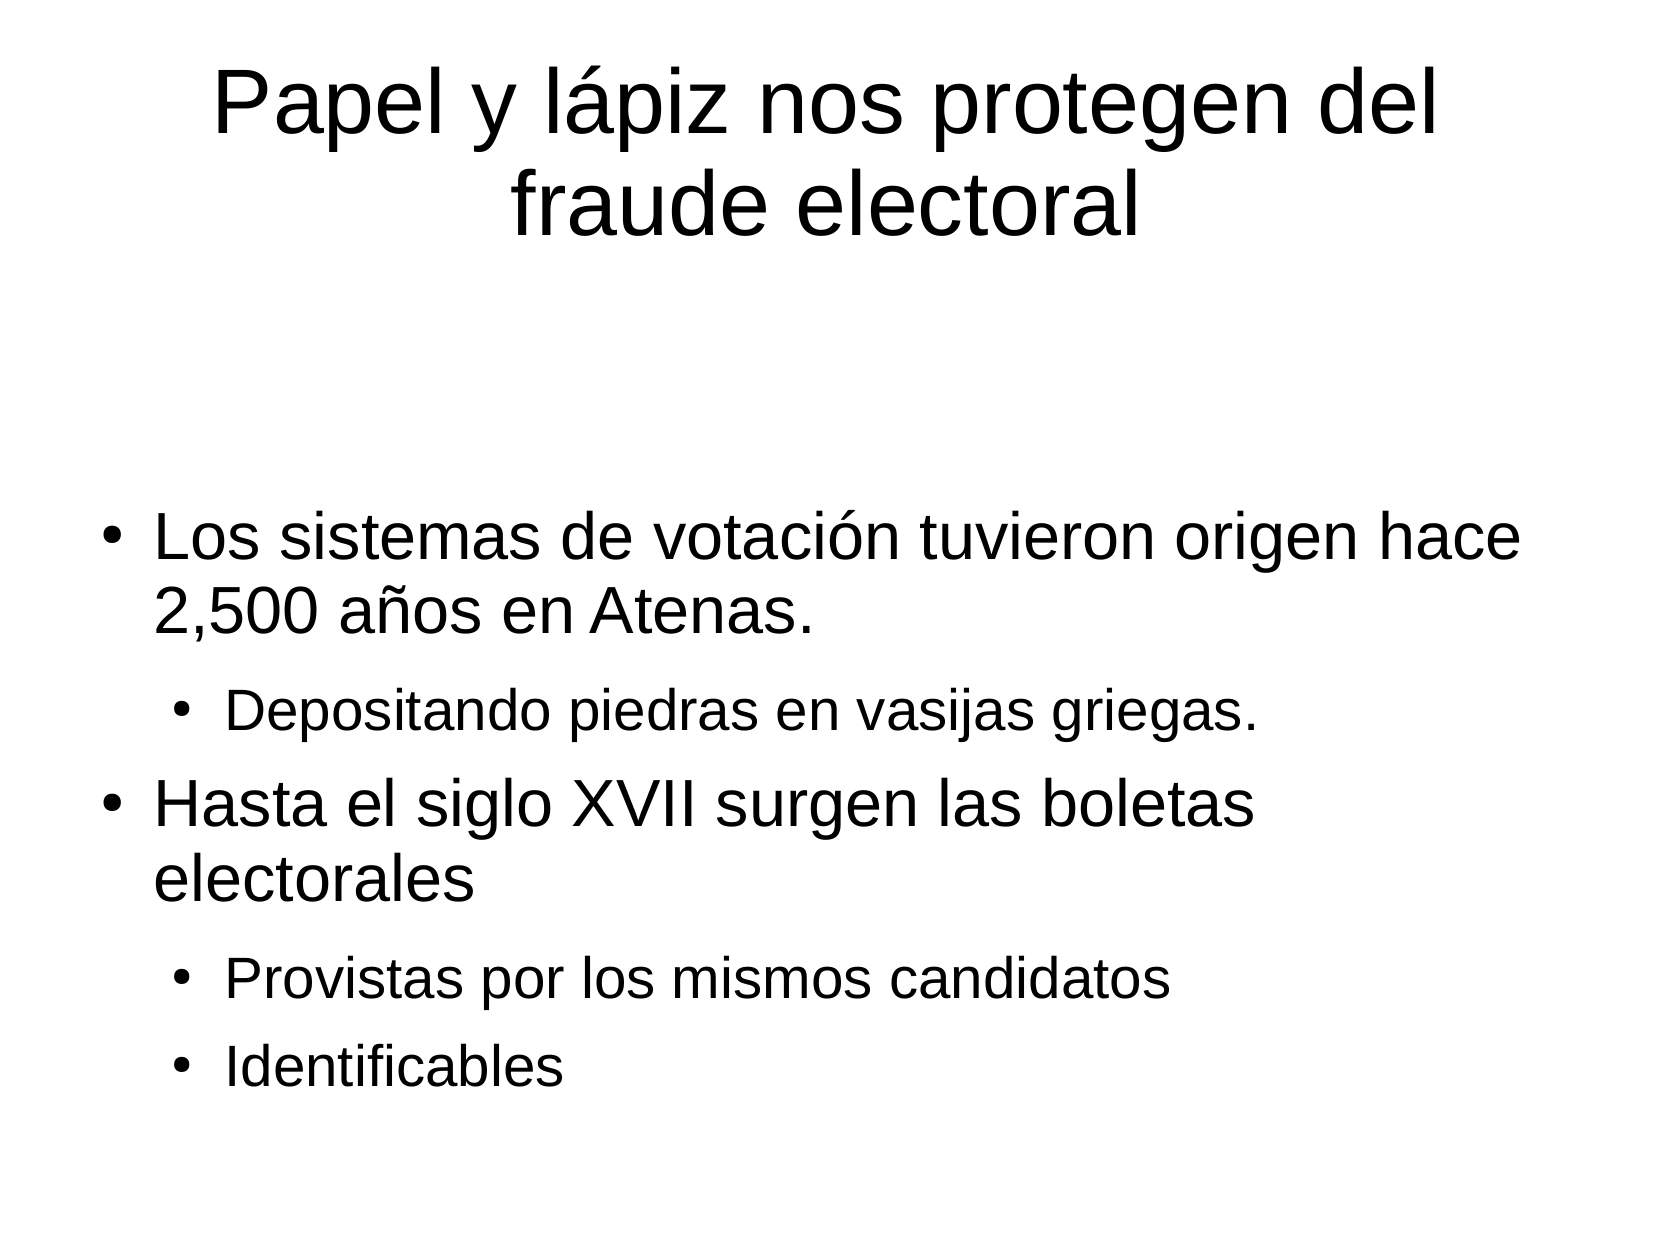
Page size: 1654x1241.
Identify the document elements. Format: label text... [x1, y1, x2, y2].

title Papel y lápiz nos protegen del fraude electoral [82, 49, 1571, 257]
list Los sistemas de votación tuvieron origen hace 2,500 años en Atenas. Depositando piedras en vasijas griegas. Hasta el siglo XVII surgen las boletas electorales Provistas por los mismos candidatos Identificables [82, 290, 1571, 1109]
